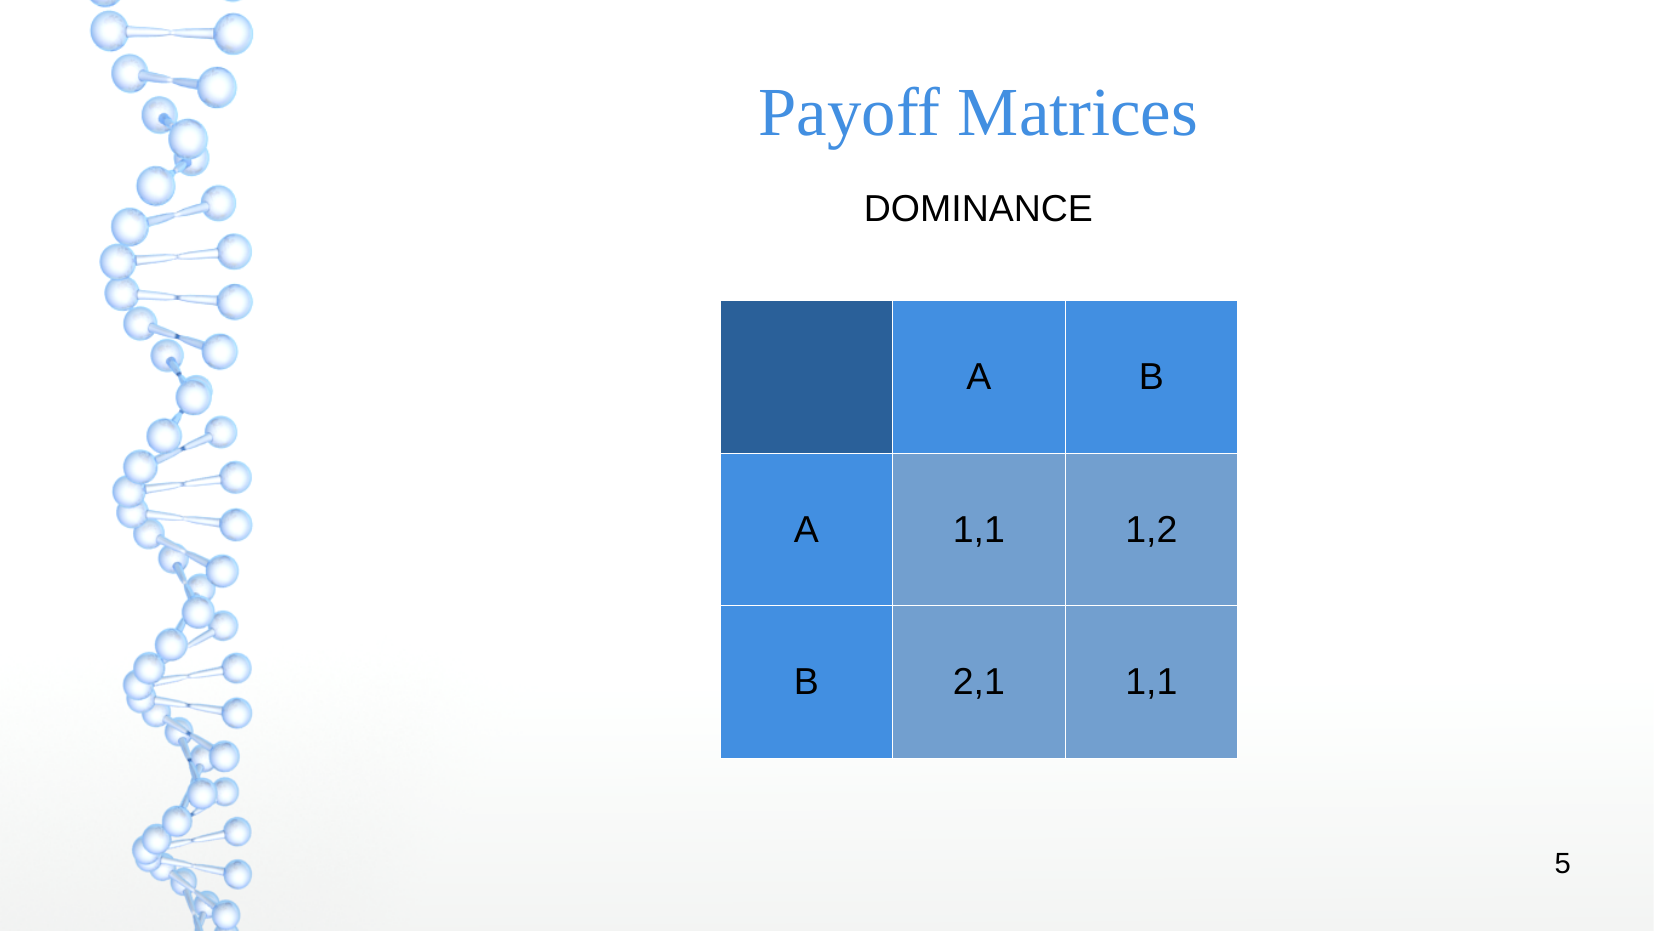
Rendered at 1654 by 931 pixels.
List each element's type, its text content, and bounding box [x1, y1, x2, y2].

table_cell 1,1 [1066, 606, 1237, 758]
table_cell 1,1 [893, 454, 1065, 605]
table_header [721, 301, 892, 453]
table_header A [893, 301, 1065, 453]
table_cell 1,2 [1066, 454, 1237, 605]
title Payoff Matrices [303, 35, 1654, 180]
table_cell 2,1 [893, 606, 1065, 758]
text_box DOMINANCE [303, 180, 1654, 237]
picture [0, 0, 1654, 931]
table_cell B [721, 606, 892, 758]
table_header B [1066, 301, 1237, 453]
table_cell A [721, 454, 892, 605]
